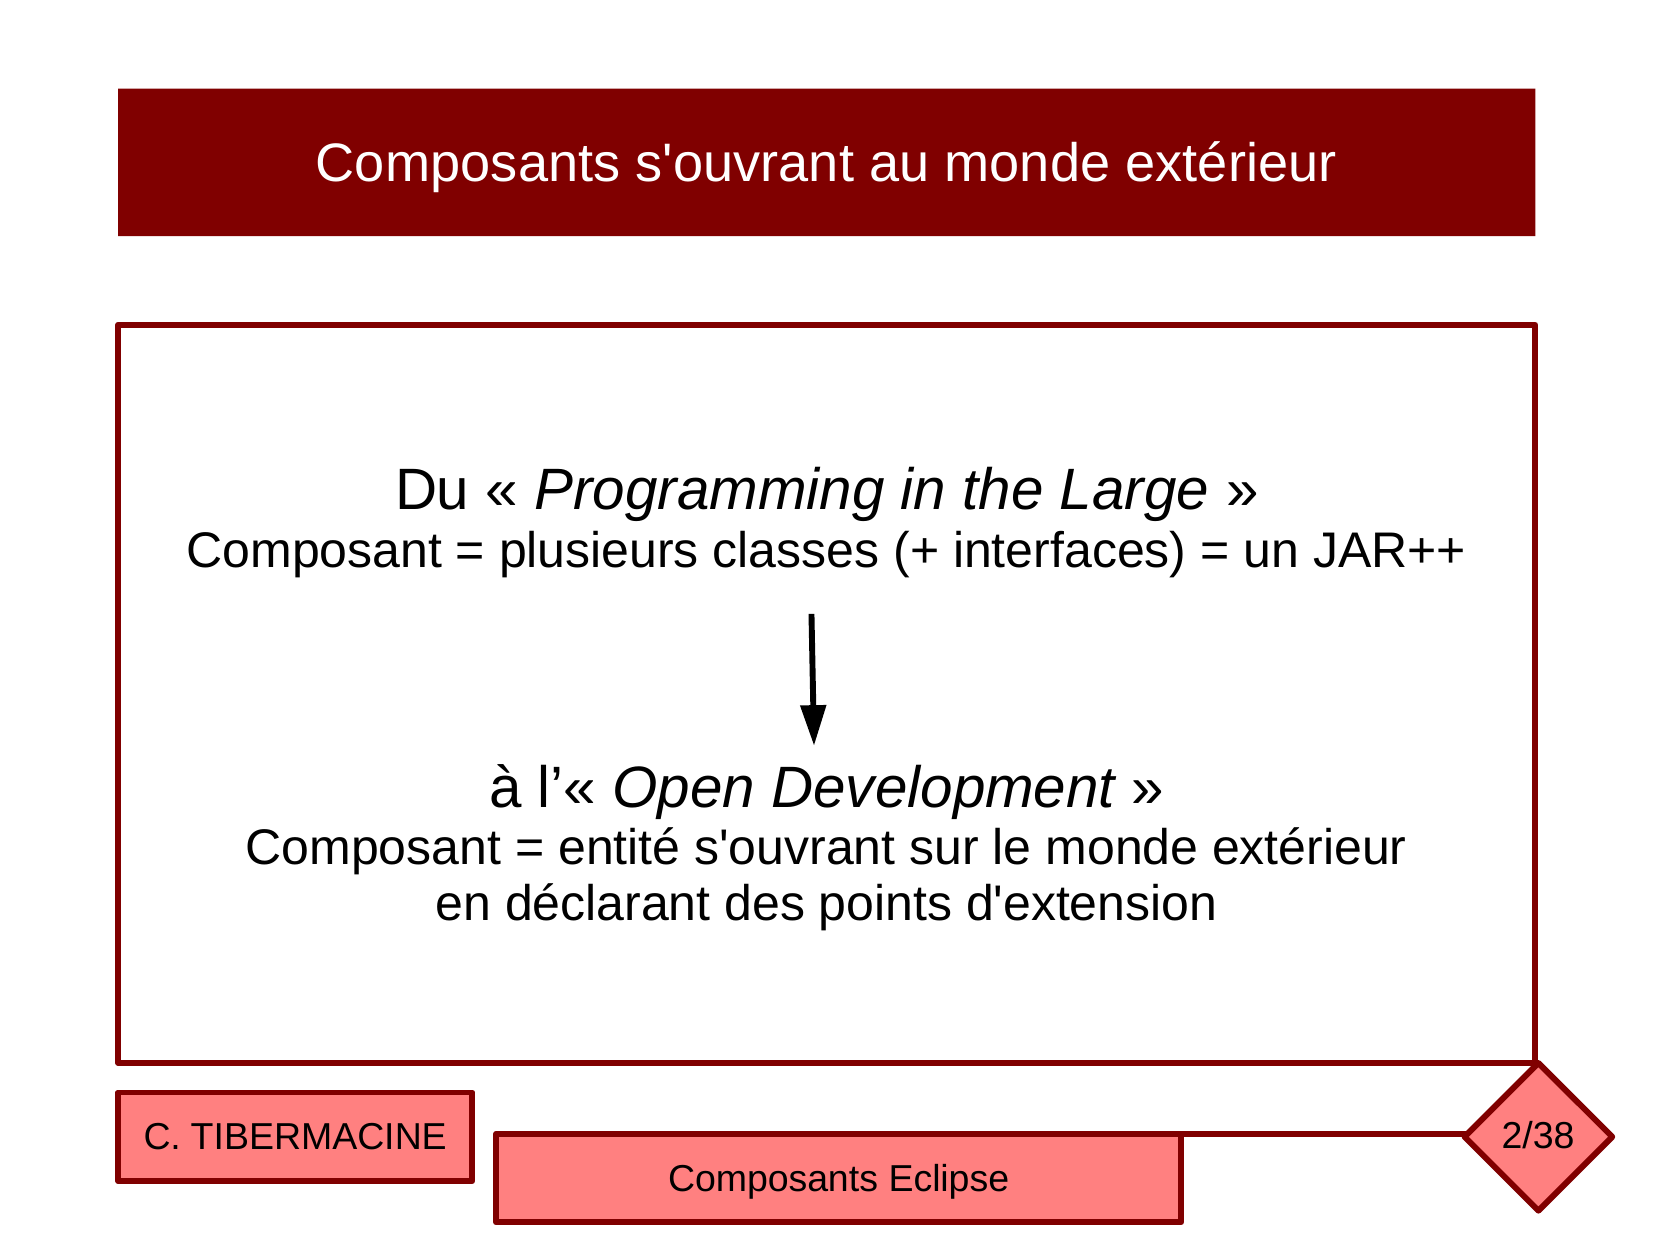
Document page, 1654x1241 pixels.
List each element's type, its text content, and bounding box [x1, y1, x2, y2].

text_box [1464, 1115, 1486, 1159]
text_box Composants s'ouvrant au monde extérieur [118, 88, 1536, 237]
text_box <numéro>/38 [1486, 1107, 1654, 1164]
text_box Du « Programming in the Large » Composant = plusieurs classes (+ interfaces) = un JAR++ à l’« Open Development » Composant = entité s'ouvrant sur le monde extérieur en déclarant des points d'extension [118, 324, 1536, 1063]
text_box Composants Eclipse [496, 1133, 1182, 1223]
text_box [1494, 1062, 1583, 1107]
text_box [1491, 1164, 1586, 1211]
text_box C. TIBERMACINE [118, 1092, 473, 1182]
